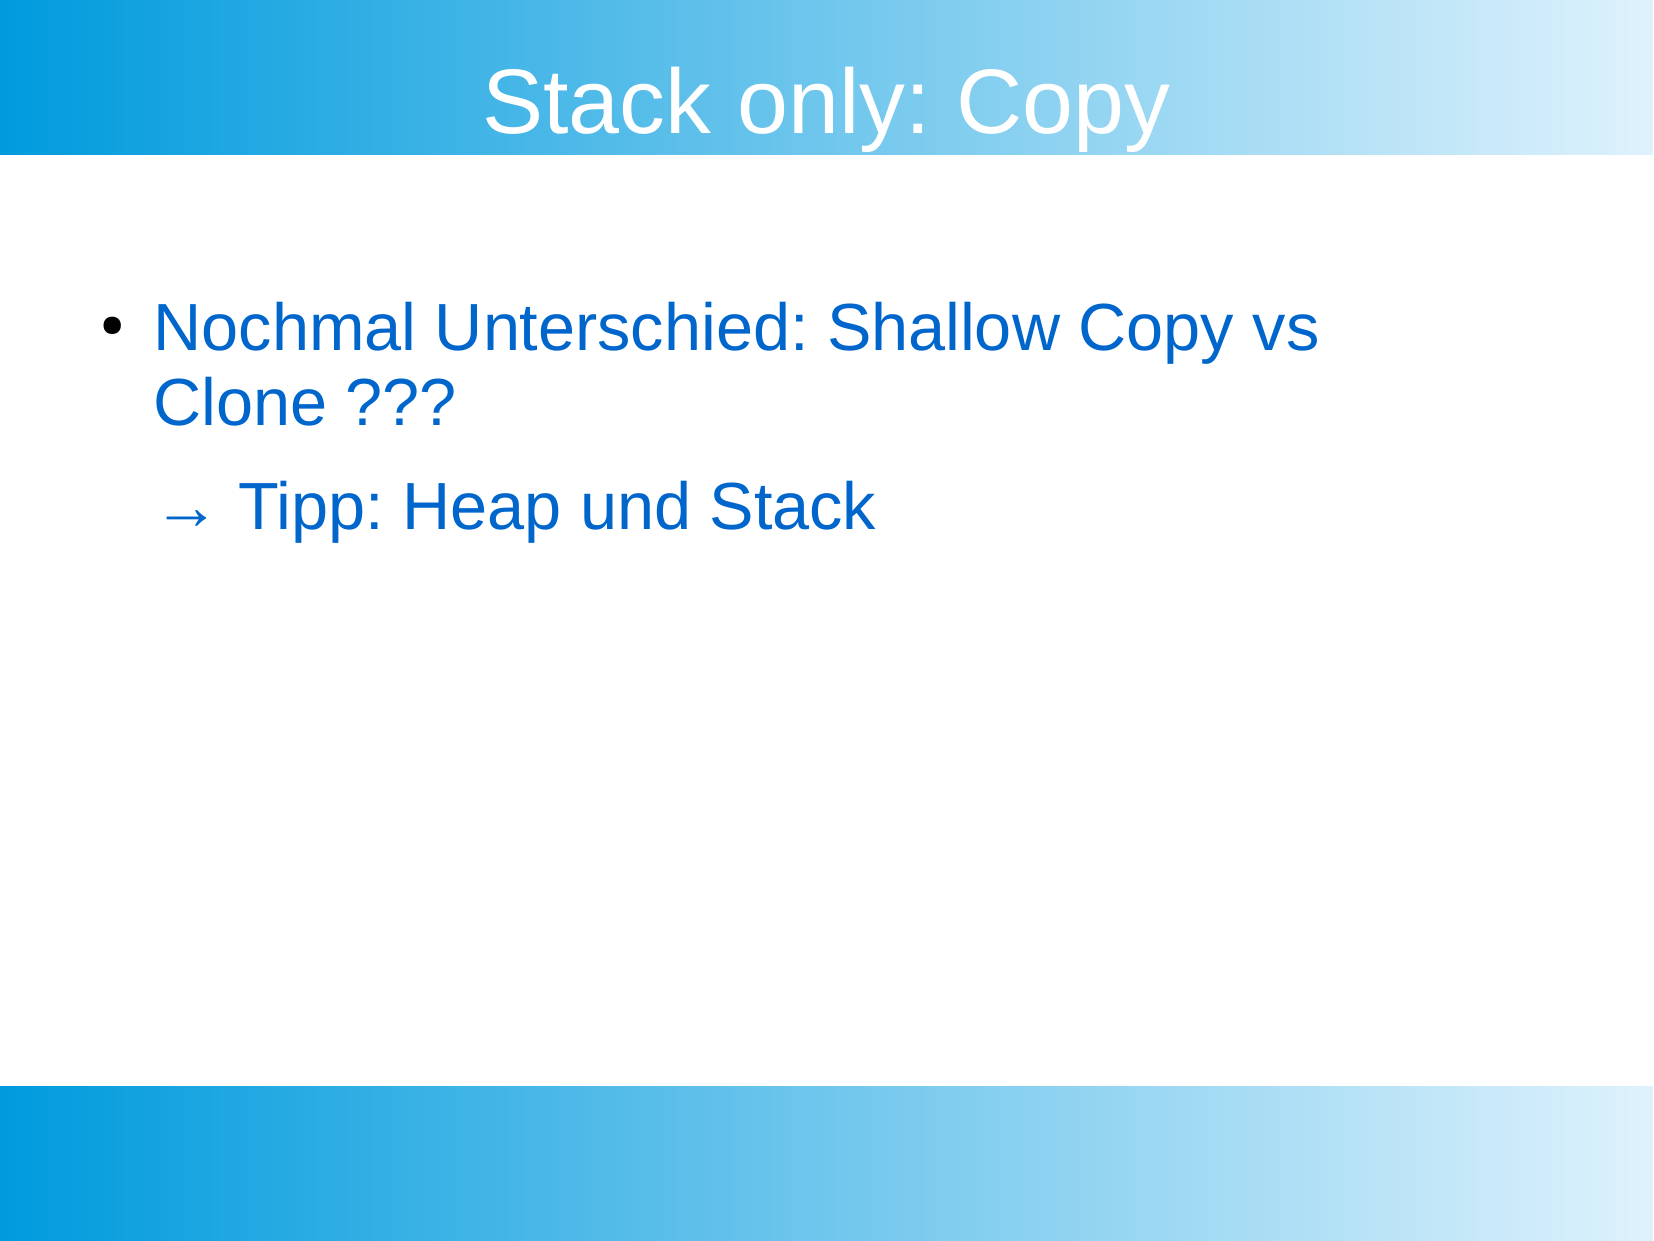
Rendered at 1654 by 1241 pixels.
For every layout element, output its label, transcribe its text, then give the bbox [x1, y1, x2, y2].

list Nochmal Unterschied: Shallow Copy vs Clone ??? → Tipp: Heap und Stack [82, 290, 1571, 1010]
title Stack only: Copy [82, 49, 1571, 155]
